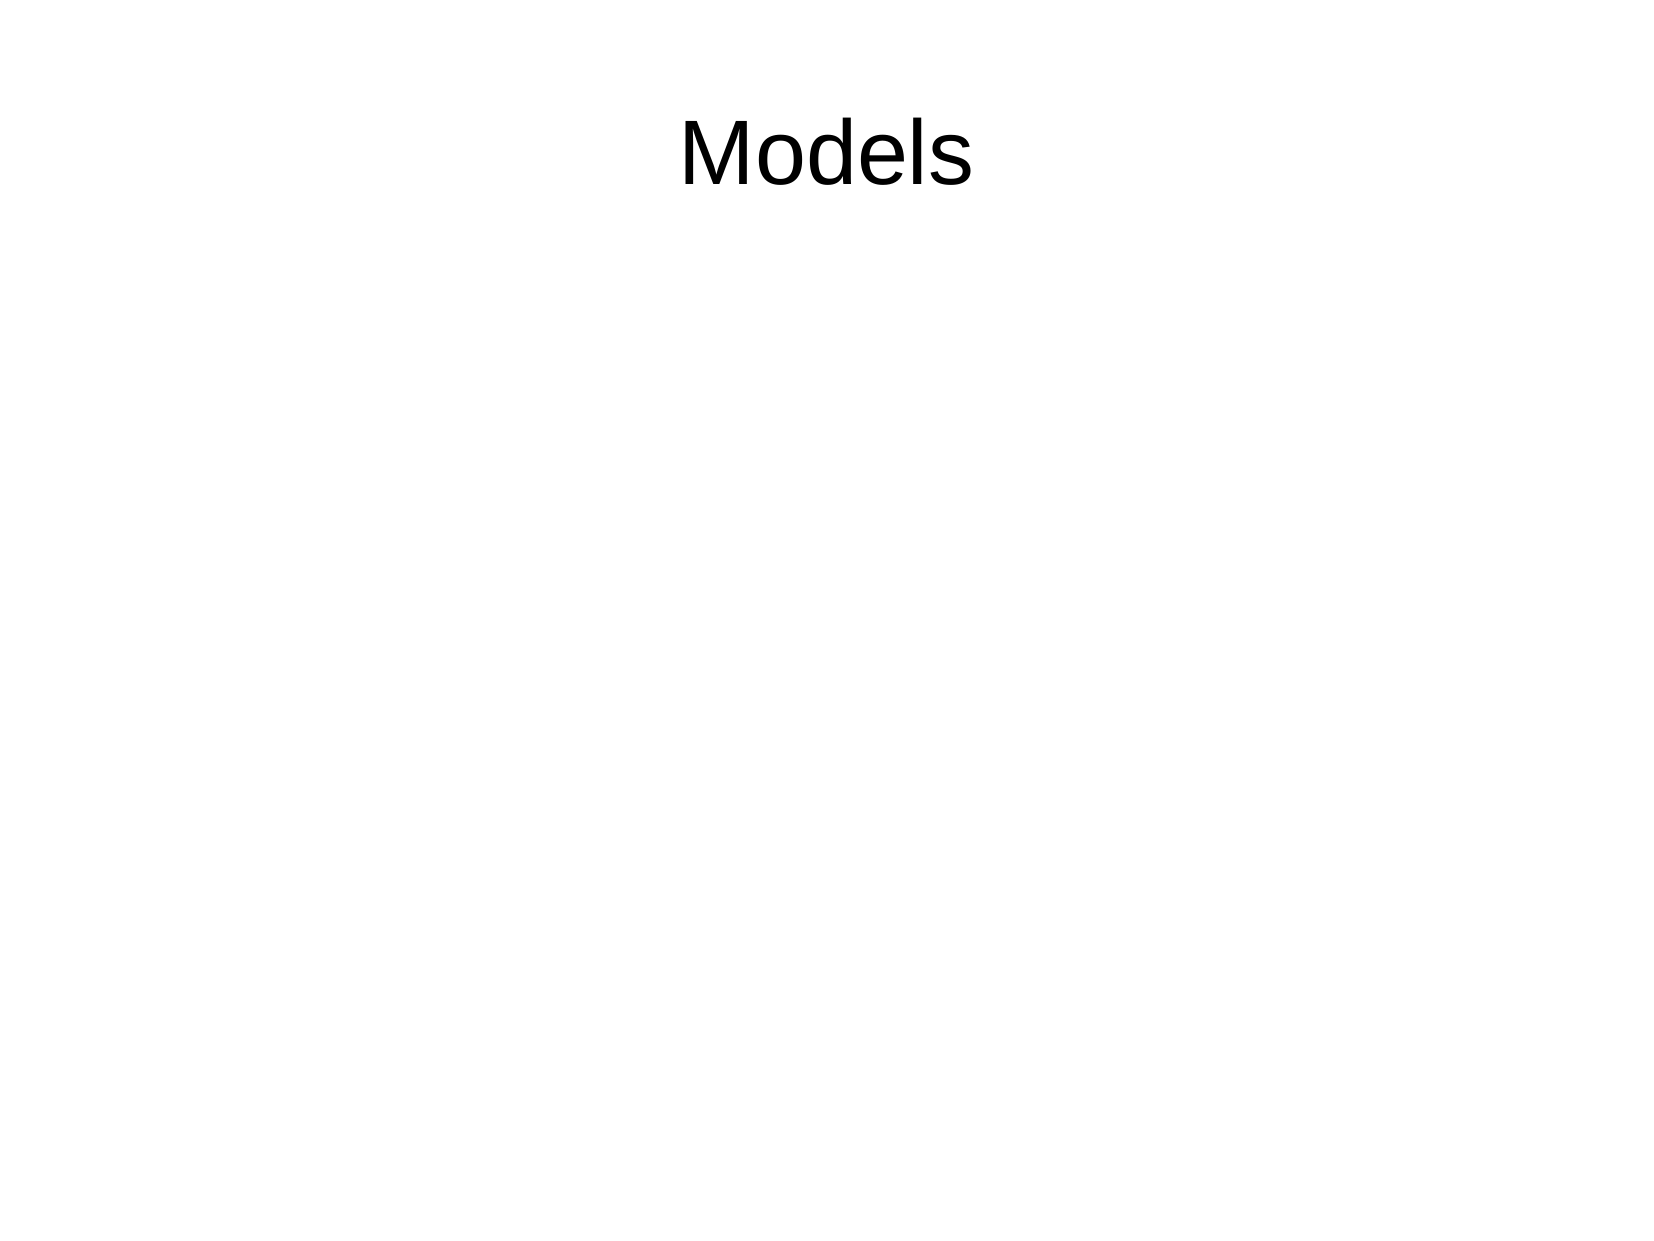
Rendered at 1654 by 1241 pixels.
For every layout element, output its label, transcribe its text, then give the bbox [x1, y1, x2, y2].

title Models [82, 49, 1571, 257]
